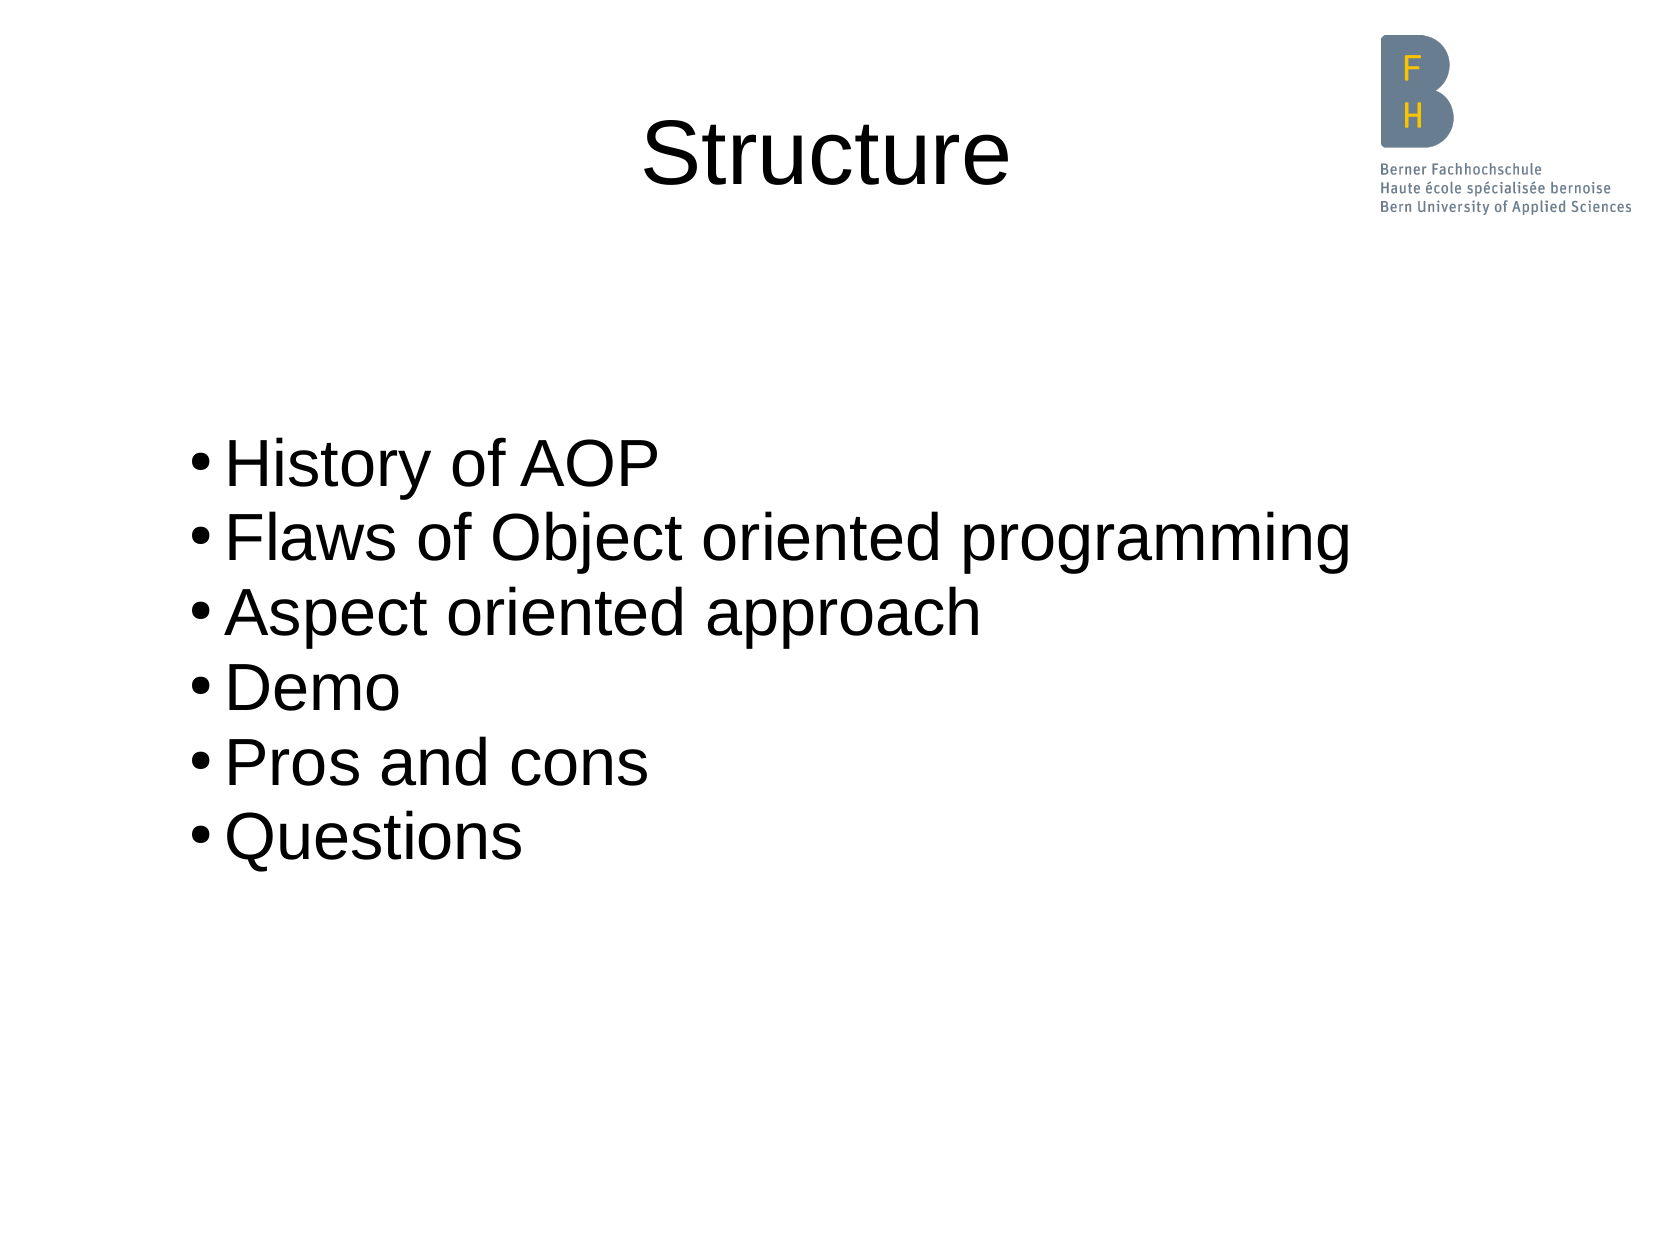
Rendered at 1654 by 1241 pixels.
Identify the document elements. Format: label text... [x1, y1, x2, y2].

subtitle History of AOP Flaws of Object oriented programming Aspect oriented approach Demo Pros and cons Questions [82, 290, 1571, 1010]
title Structure [82, 49, 1571, 257]
picture [1381, 35, 1631, 215]
